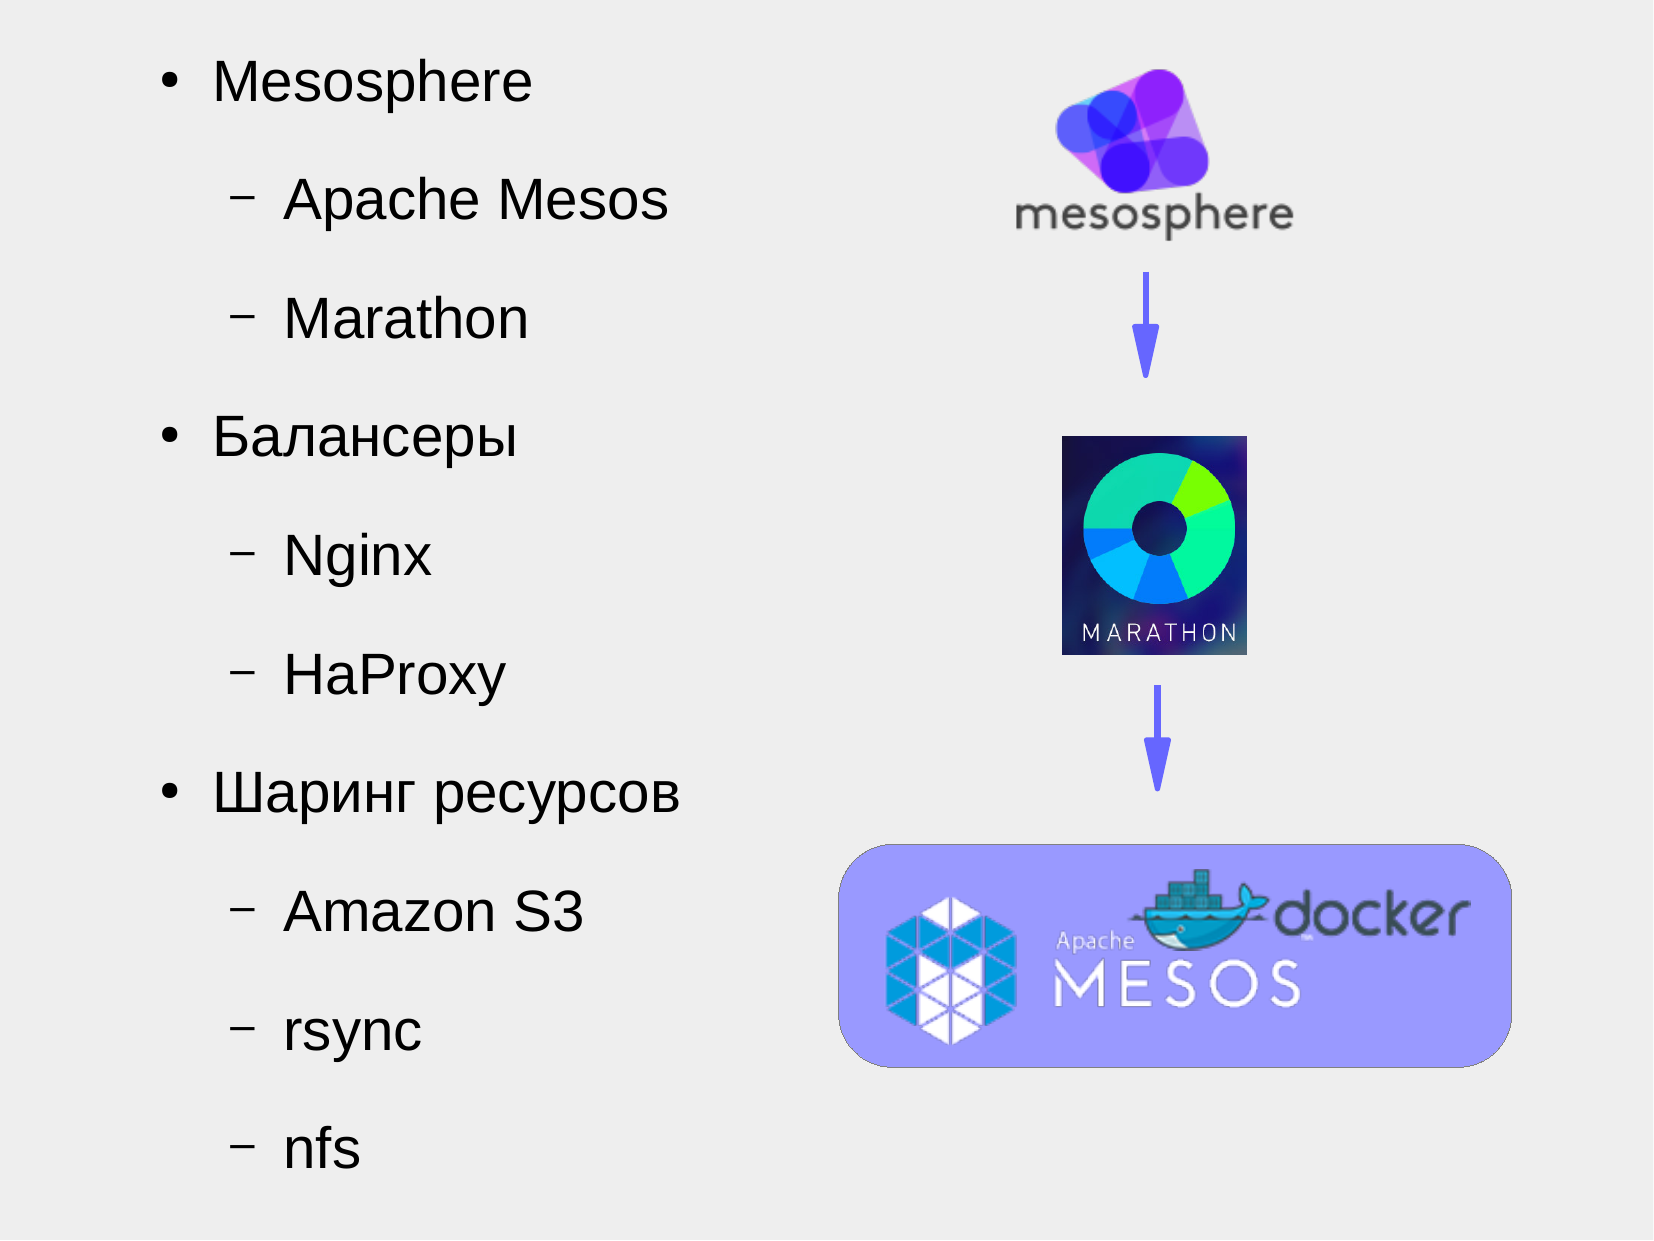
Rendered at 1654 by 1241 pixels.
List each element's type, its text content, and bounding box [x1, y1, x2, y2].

picture [1001, 47, 1311, 264]
picture [886, 869, 1471, 1068]
picture [1062, 436, 1247, 655]
list Mesosphere Apache Mesos Marathon Балансеры Nginx HaProxy Шаринг ресурсов Amazon S3 rsync nfs [141, 48, 886, 1182]
text_box [886, 844, 1512, 1068]
